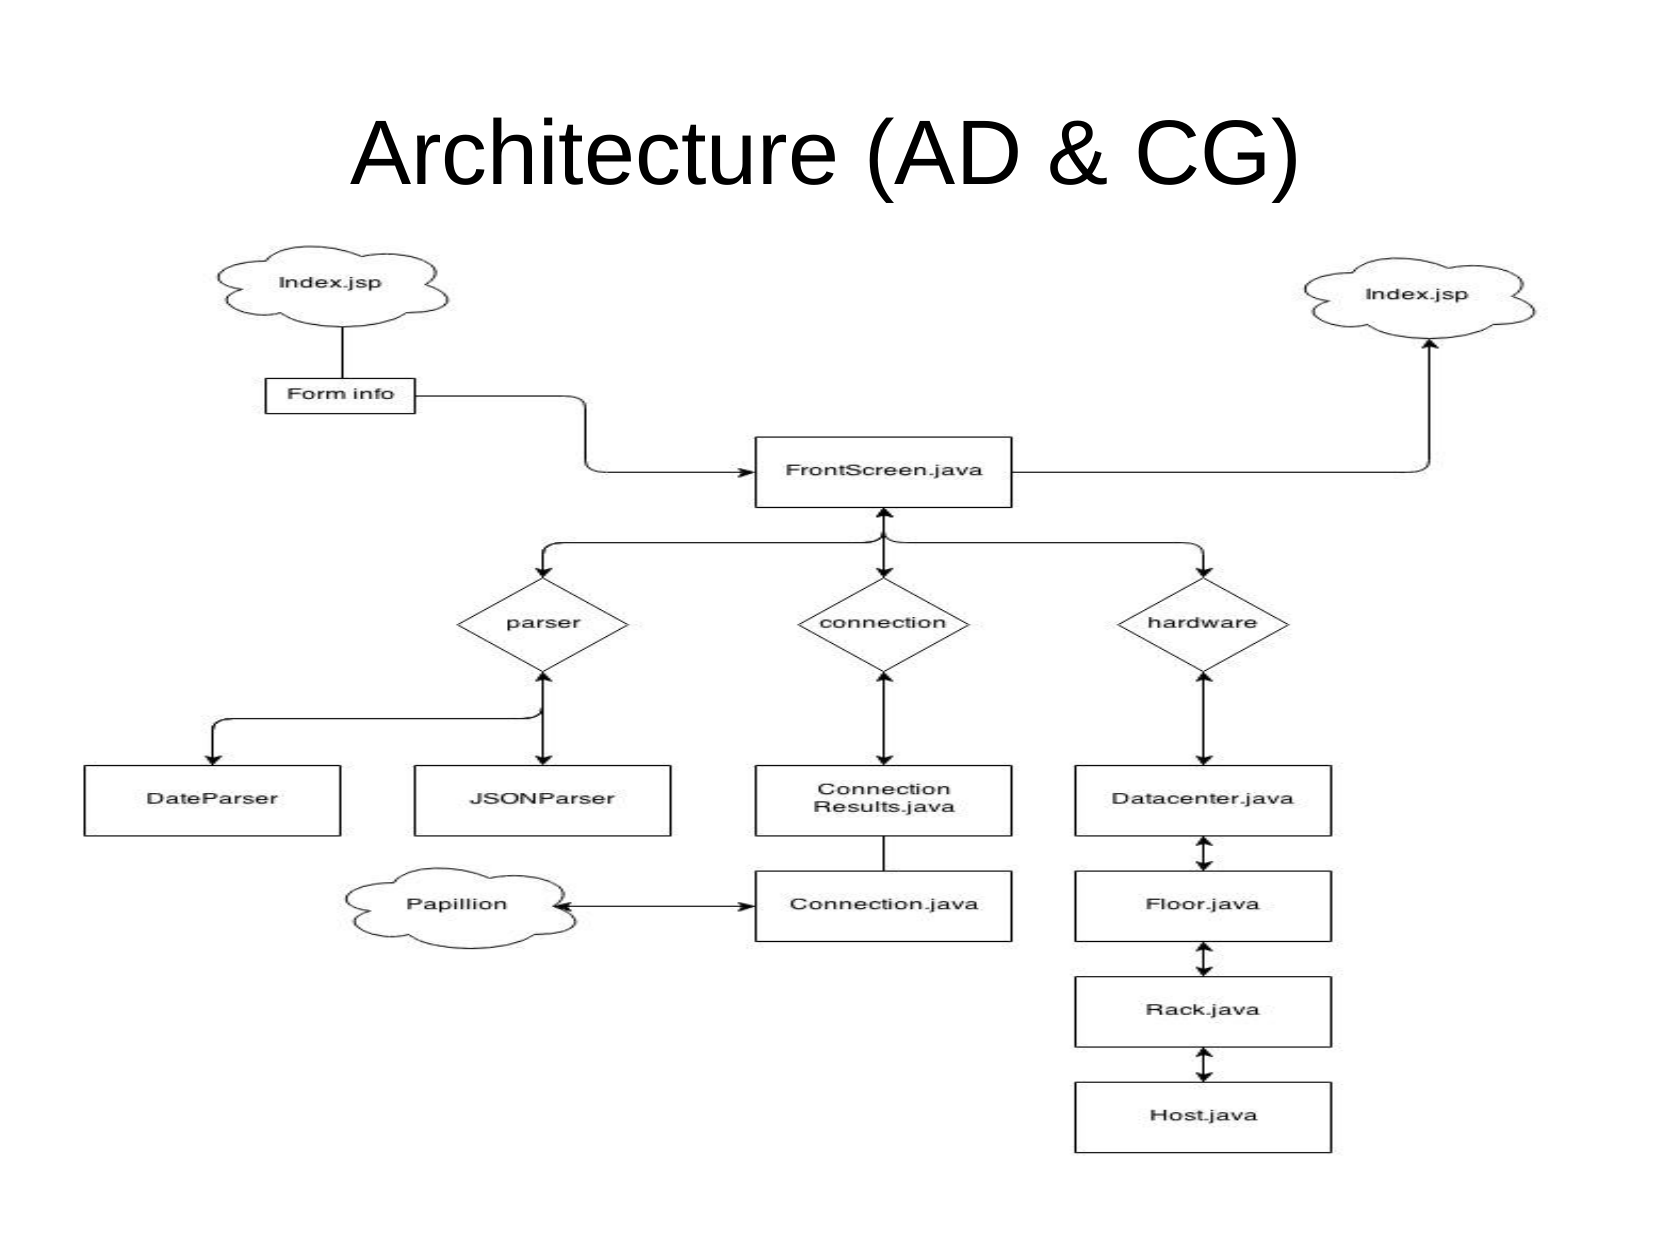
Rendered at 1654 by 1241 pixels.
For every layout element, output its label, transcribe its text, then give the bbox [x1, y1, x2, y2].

title Architecture (AD & CG) [82, 49, 1571, 257]
picture [82, 236, 1548, 1158]
